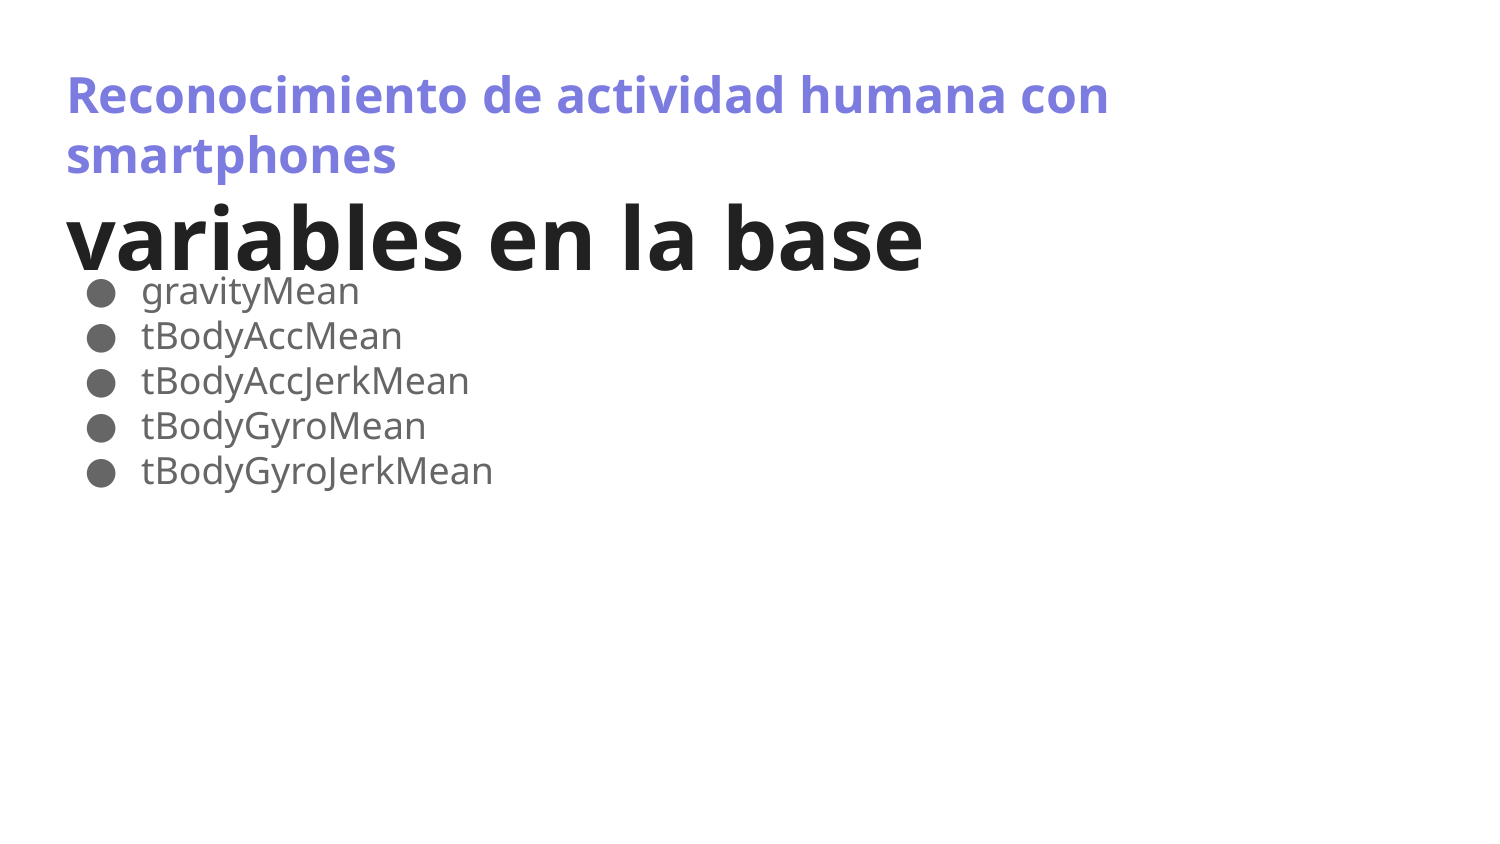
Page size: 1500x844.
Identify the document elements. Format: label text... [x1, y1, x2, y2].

title Reconocimiento de actividad humana con smartphones variables en la base [51, 48, 1449, 180]
list gravityMean tBodyAccMean tBodyAccJerkMean tBodyGyroMean tBodyGyroJerkMean [51, 251, 708, 800]
